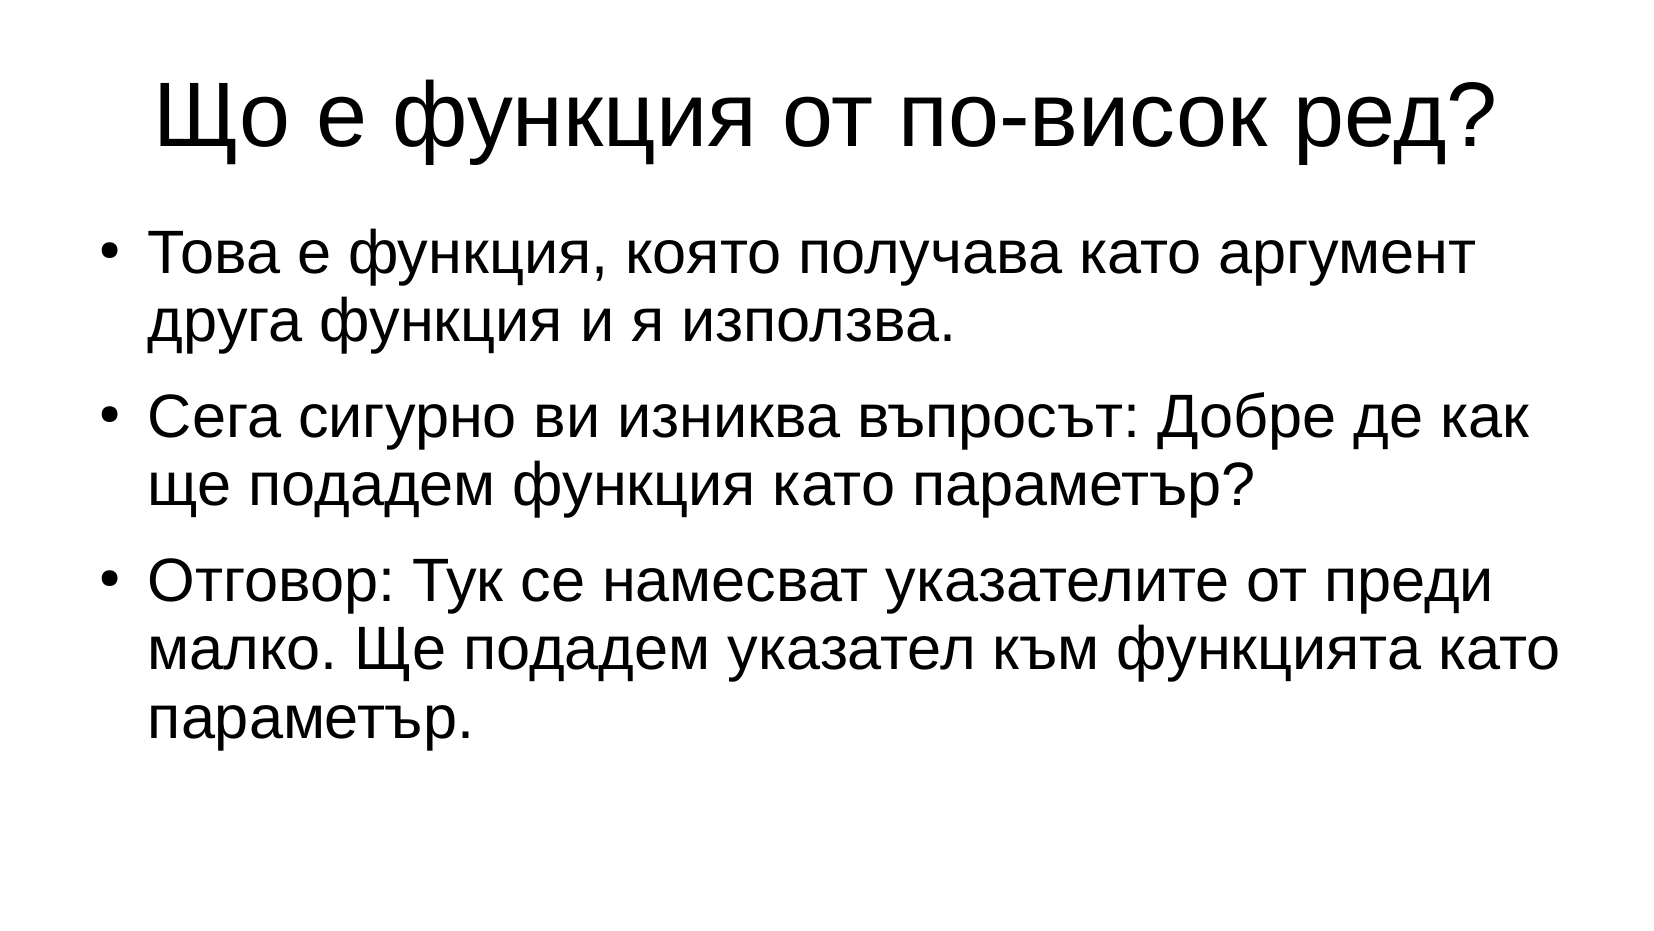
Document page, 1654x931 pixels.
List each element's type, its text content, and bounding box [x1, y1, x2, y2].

list Това е функция, която получава като аргумент друга функция и я използва. Сега сигурно ви изниква въпросът: Добре де как ще подадем функция като параметър? Отговор: Тук се намесват указателите от преди малко. Ще подадем указател към функцията като параметър. [82, 217, 1571, 758]
title Що е функция от по-висок ред? [82, 37, 1571, 193]
